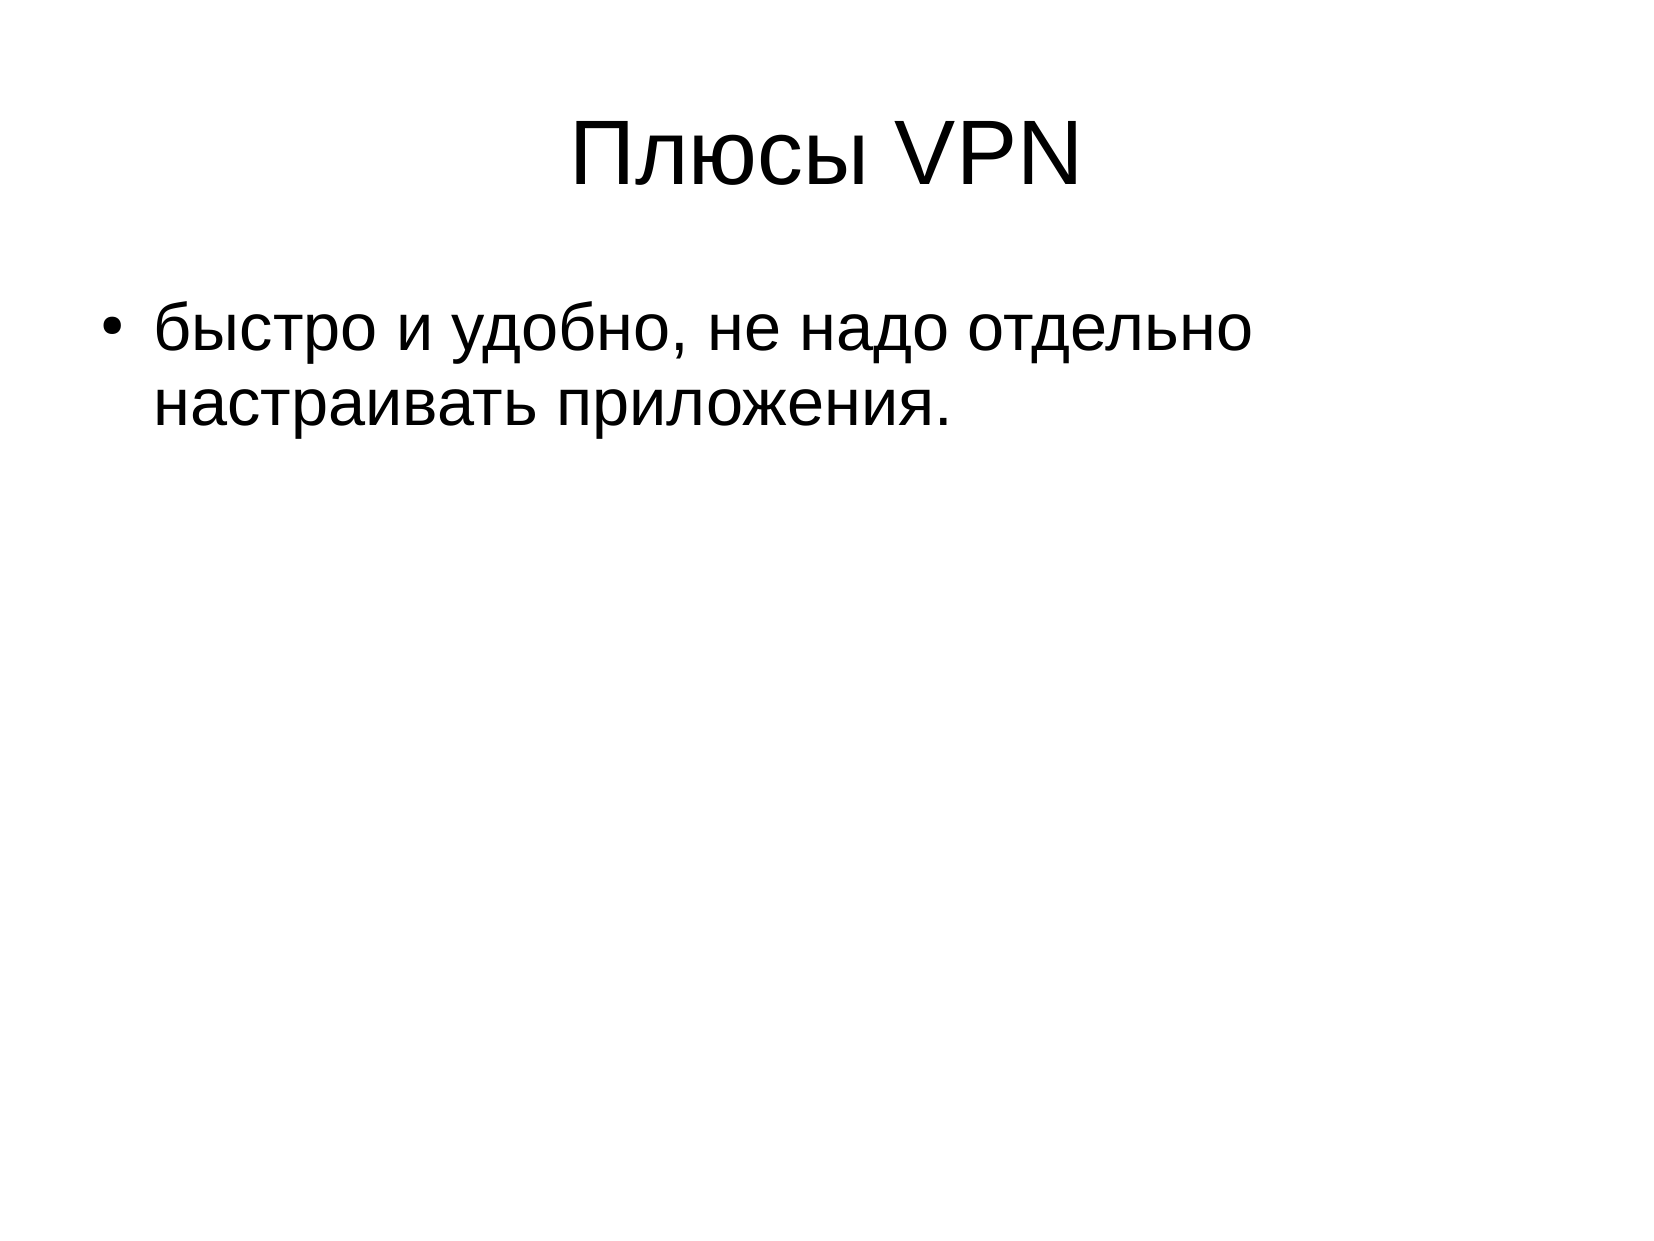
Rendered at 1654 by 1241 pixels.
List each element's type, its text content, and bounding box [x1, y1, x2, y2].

list быстро и удобно, не надо отдельно настраивать приложения. [82, 290, 1571, 1010]
title Плюсы VPN [82, 49, 1571, 257]
